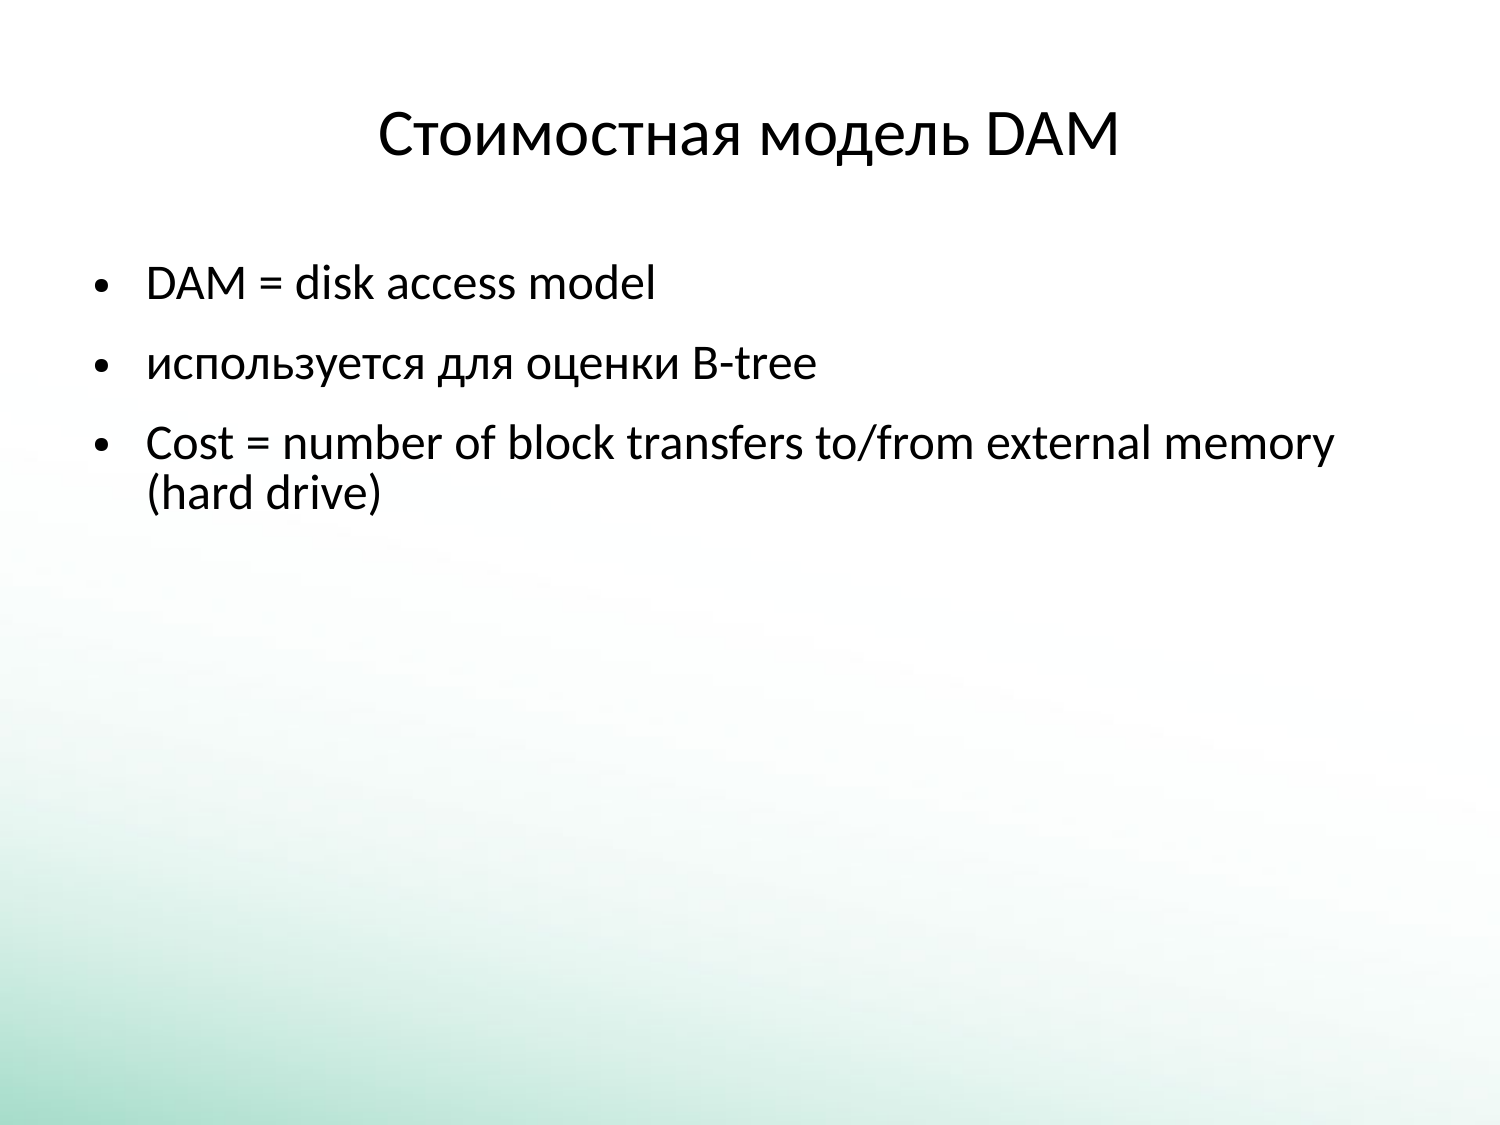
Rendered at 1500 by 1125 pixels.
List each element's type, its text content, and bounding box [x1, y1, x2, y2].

picture [0, 0, 1500, 1125]
title Стоимостная модель DAM [75, 45, 1425, 233]
list DAM = disk access model используется для оценки B-tree Cost = number of block transfers to/from external memory (hard drive) [75, 262, 1425, 1005]
